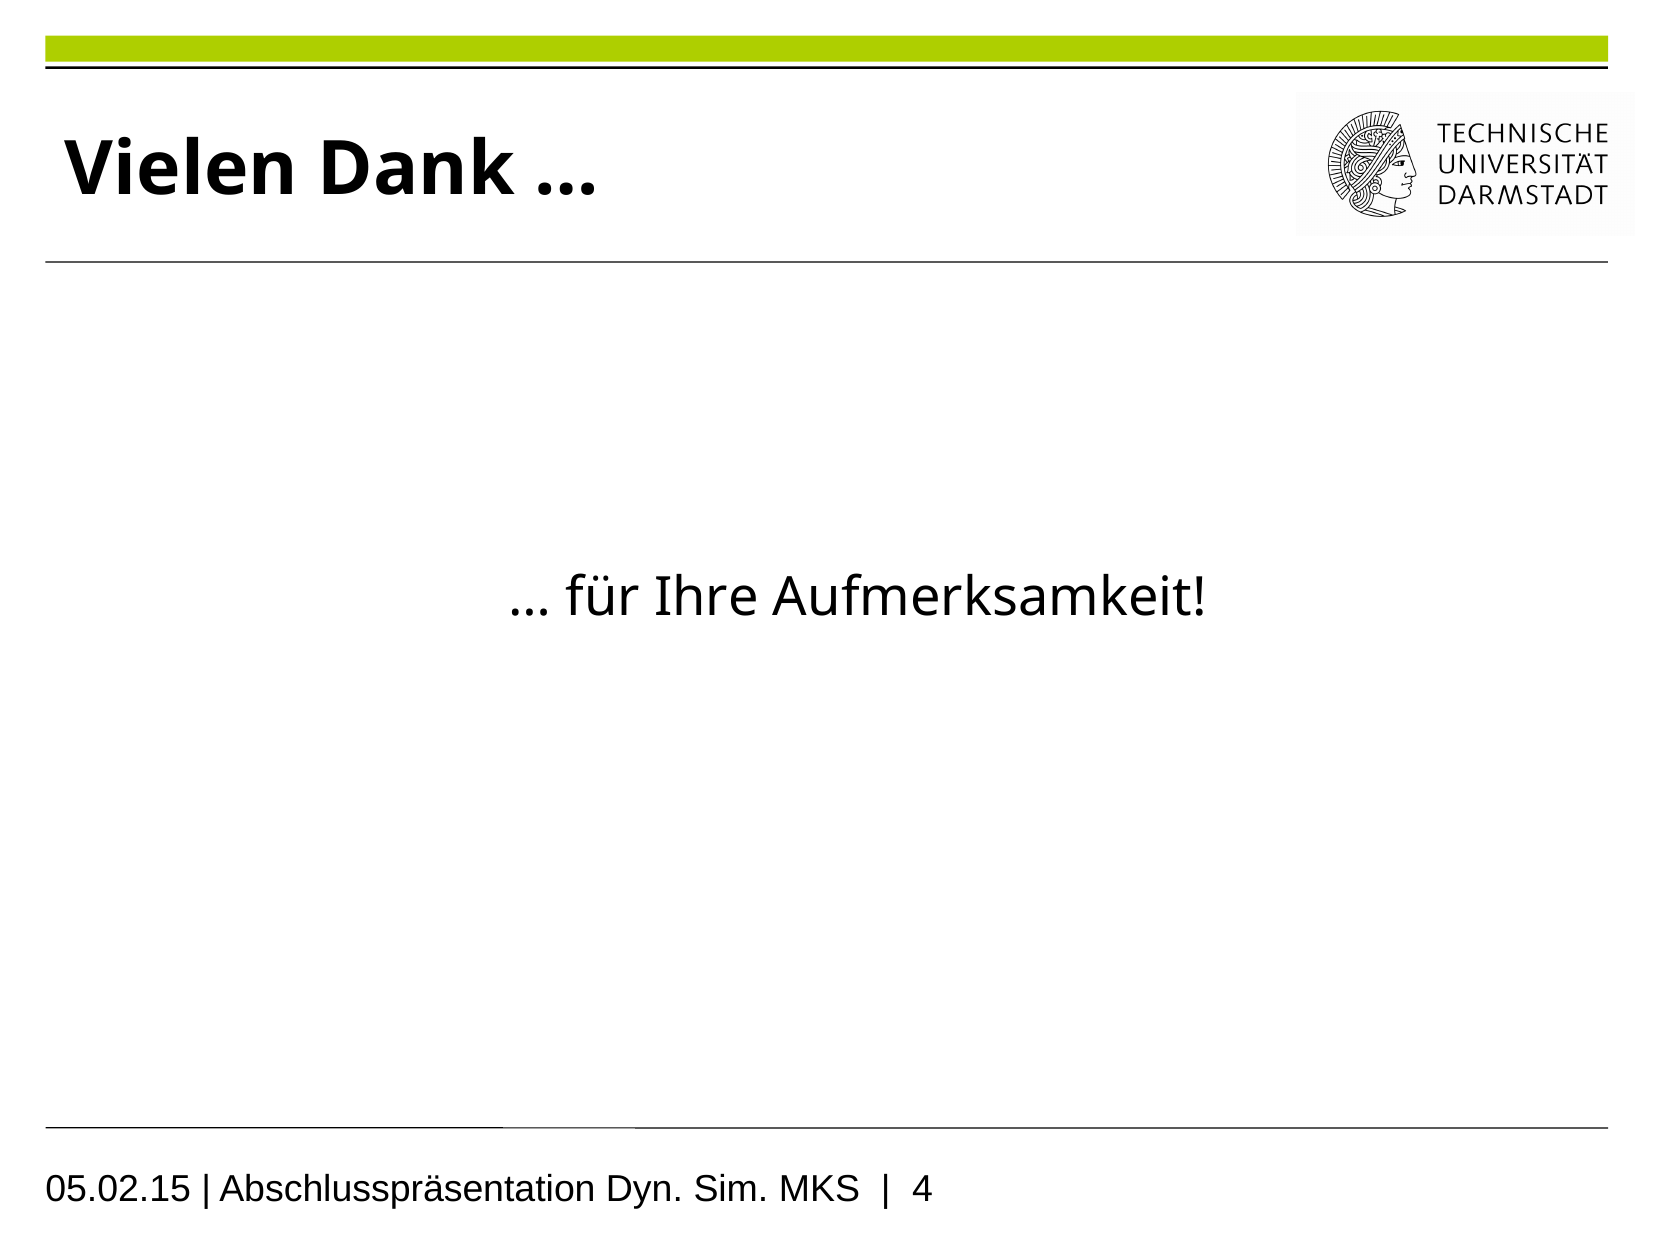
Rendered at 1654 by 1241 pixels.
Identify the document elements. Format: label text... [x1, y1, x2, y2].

text_box 05.02.15 | Abschlusspräsentation Dyn. Sim. MKS | [45, 1164, 1348, 1206]
list … für Ihre Aufmerksamkeit! [387, 287, 1300, 1102]
title Vielen Dank … [64, 88, 1309, 240]
